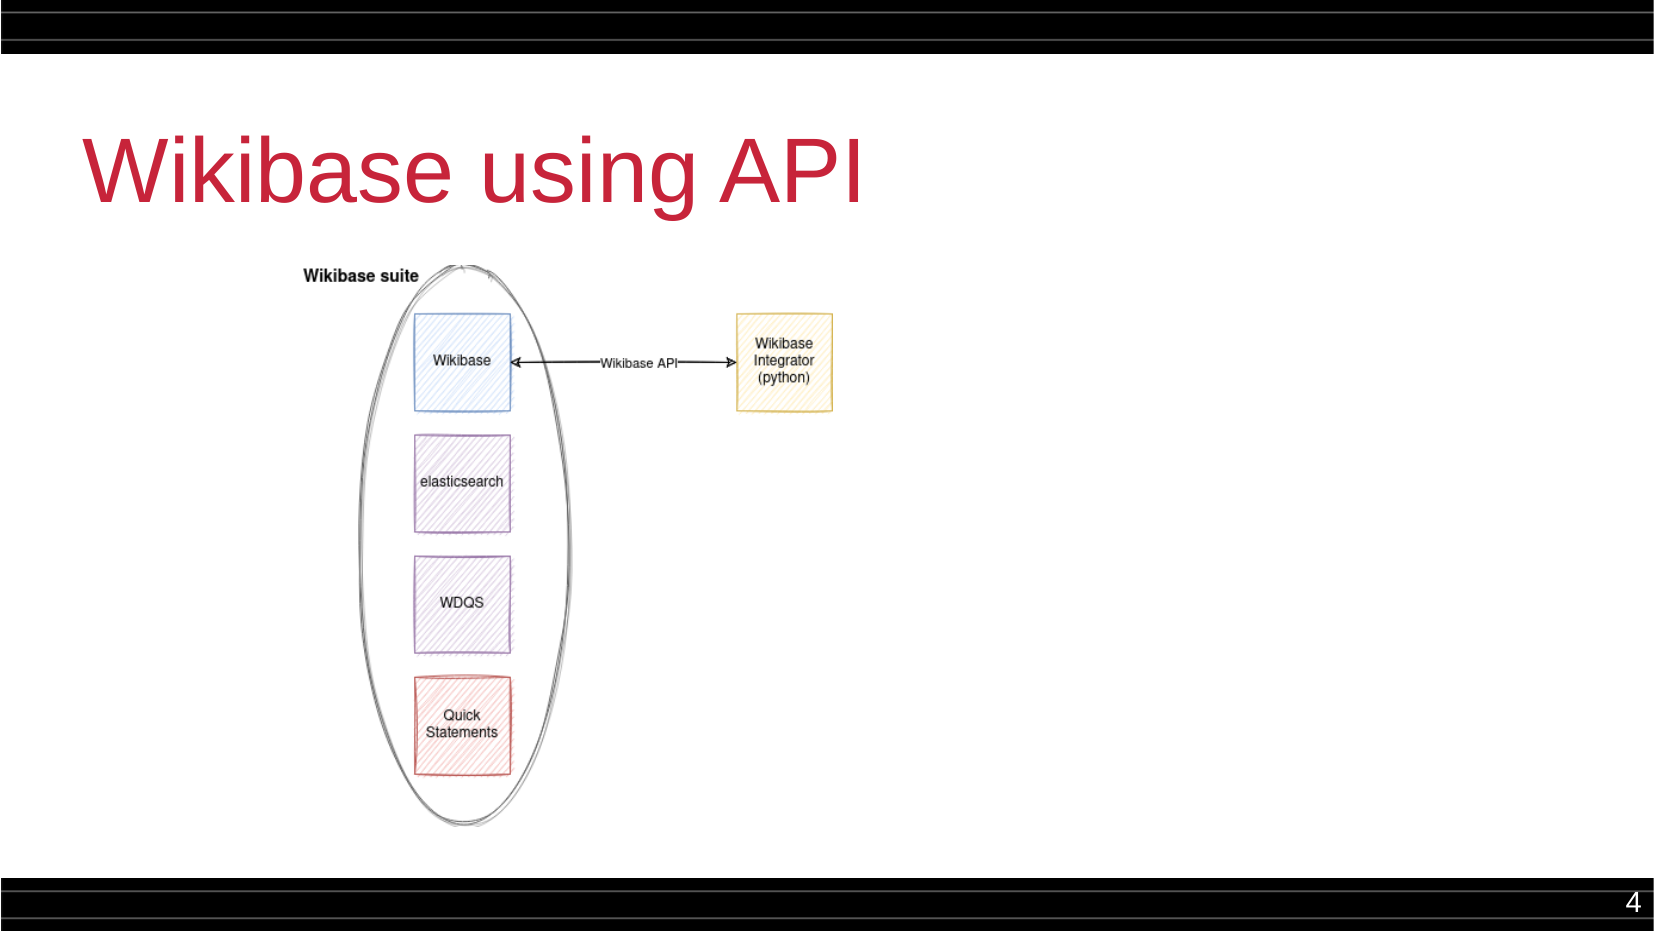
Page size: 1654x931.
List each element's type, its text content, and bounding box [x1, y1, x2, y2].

picture [1, 0, 1654, 54]
title Wikibase using API [82, 92, 1571, 249]
picture [1, 878, 1654, 931]
picture [295, 265, 833, 827]
